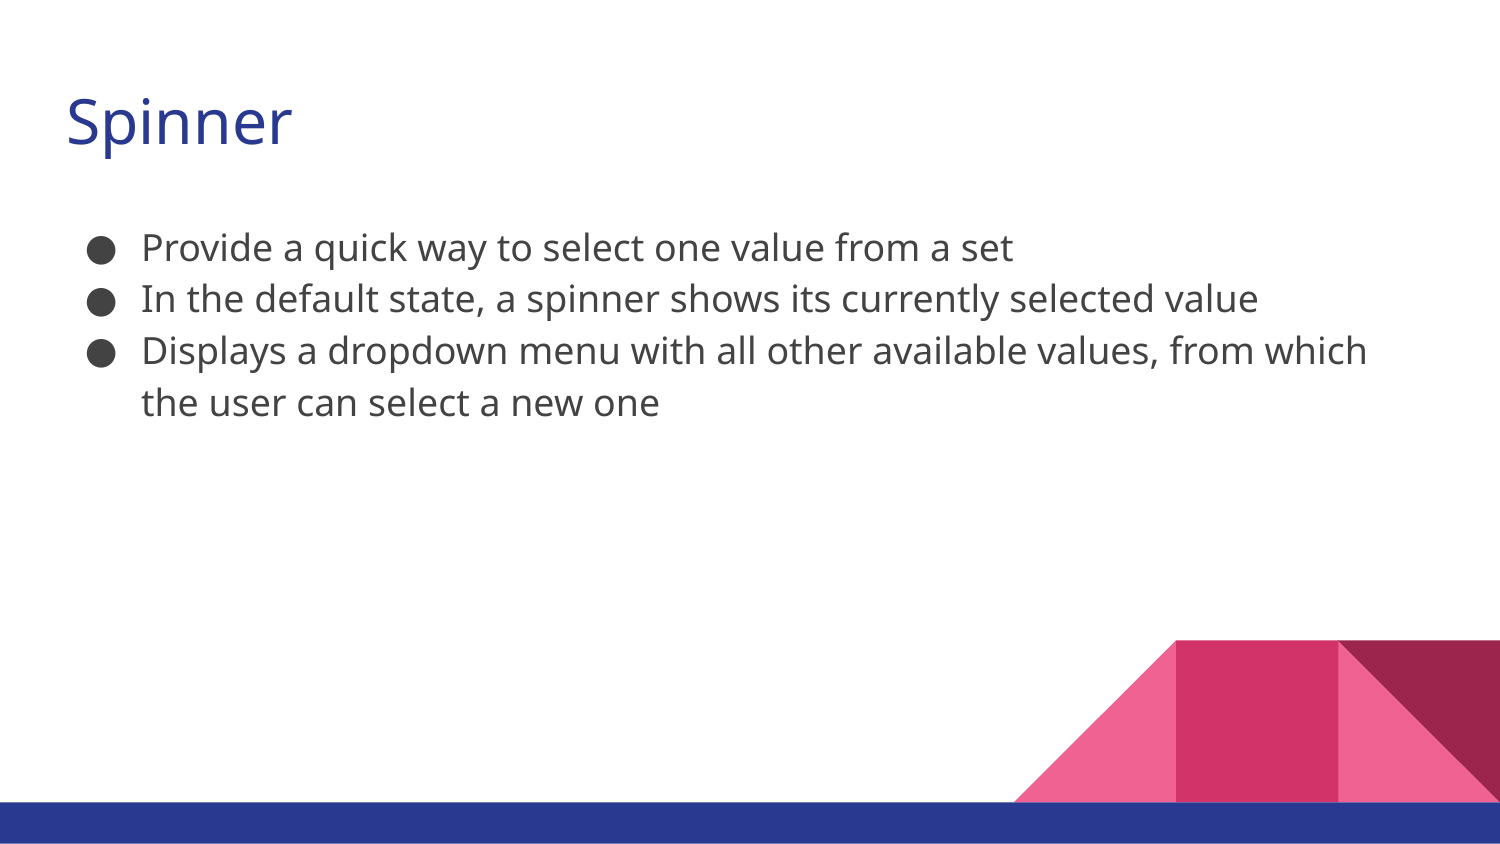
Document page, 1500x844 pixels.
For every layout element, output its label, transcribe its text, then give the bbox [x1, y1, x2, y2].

title Spinner [51, 67, 1449, 167]
list Provide a quick way to select one value from a set In the default state, a spinner shows its currently selected value Displays a dropdown menu with all other available values, from which the user can select a new one [51, 201, 1449, 750]
